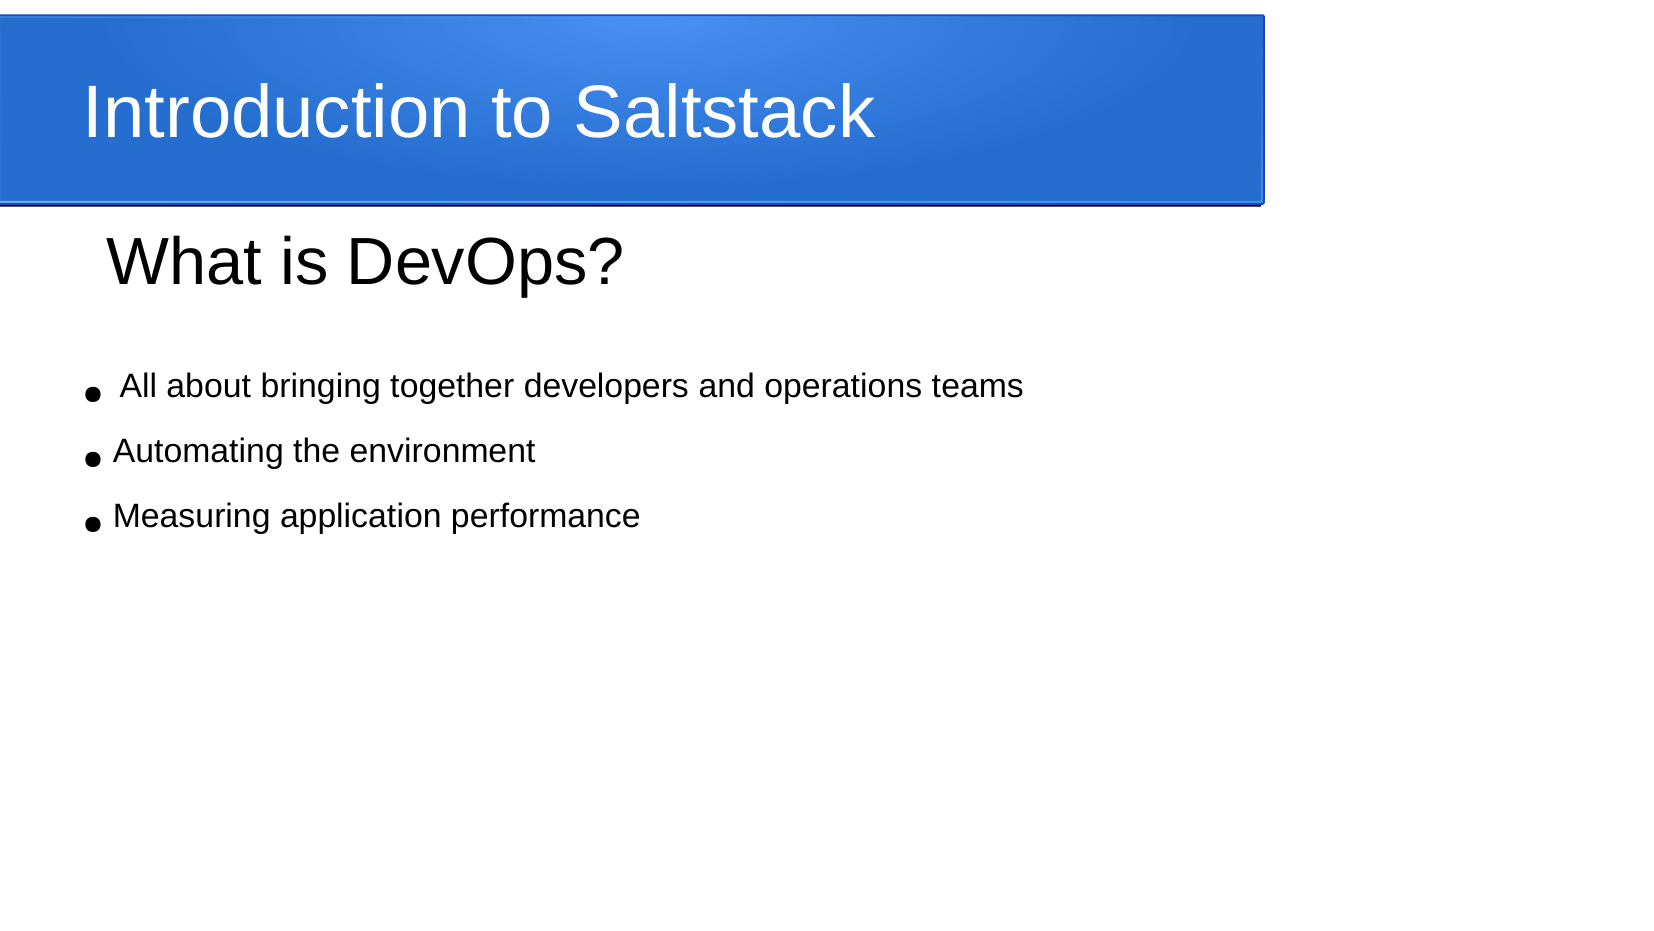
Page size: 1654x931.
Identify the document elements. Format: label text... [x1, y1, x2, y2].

subtitle What is DevOps? All about bringing together developers and operations teams Automating the environment Measuring application performance [82, 224, 1571, 764]
title Introduction to Saltstack [82, 35, 1235, 189]
